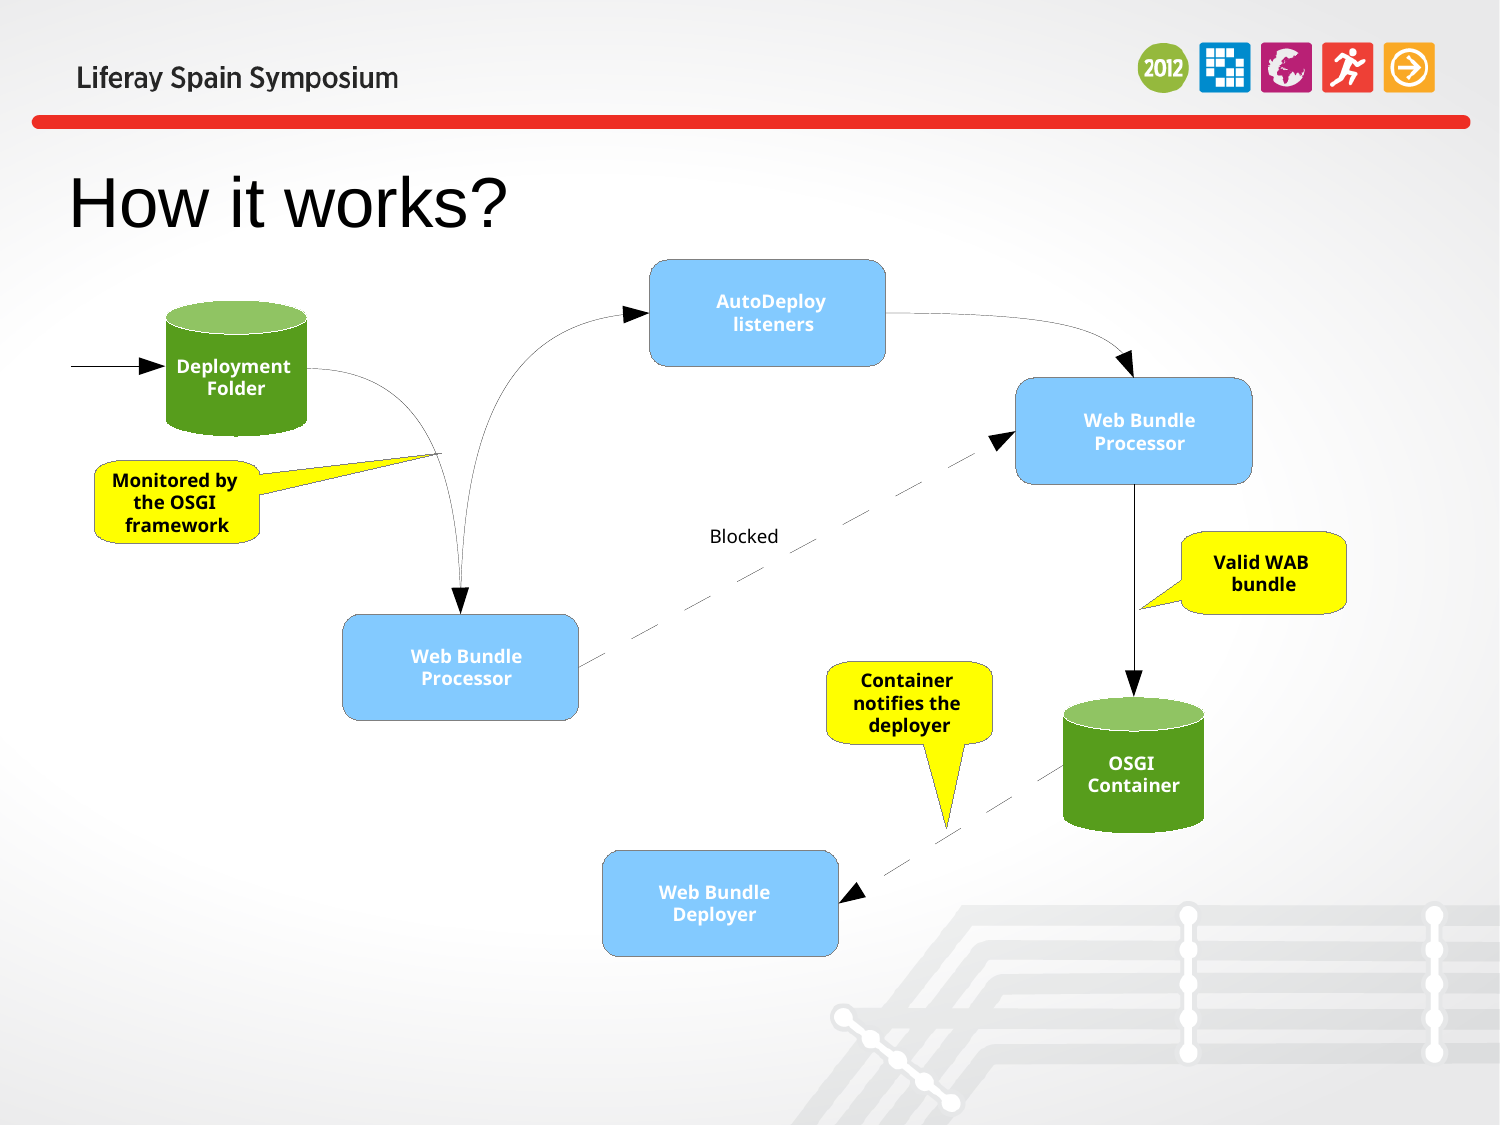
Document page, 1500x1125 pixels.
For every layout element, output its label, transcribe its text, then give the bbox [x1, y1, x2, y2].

text_box AutoDeploy listeners [673, 282, 875, 343]
text_box Valid WAB bundle [1139, 531, 1347, 615]
text_box OSGI Container [1062, 714, 1205, 834]
text_box Container notifies the deployer [826, 661, 993, 829]
text_box [1015, 377, 1253, 485]
text_box Monitored by the OSGI framework [94, 453, 442, 544]
text_box Blocked [685, 517, 804, 556]
text_box Deployment Folder [165, 318, 308, 438]
picture [0, 0, 1500, 1125]
text_box [342, 614, 579, 721]
text_box Web Bundle Processor [366, 637, 567, 697]
title How it works? [62, 149, 1203, 301]
text_box Web Bundle Processor [1039, 401, 1241, 462]
text_box [602, 850, 839, 957]
text_box Web Bundle Deployer [614, 873, 815, 934]
text_box [649, 259, 886, 367]
